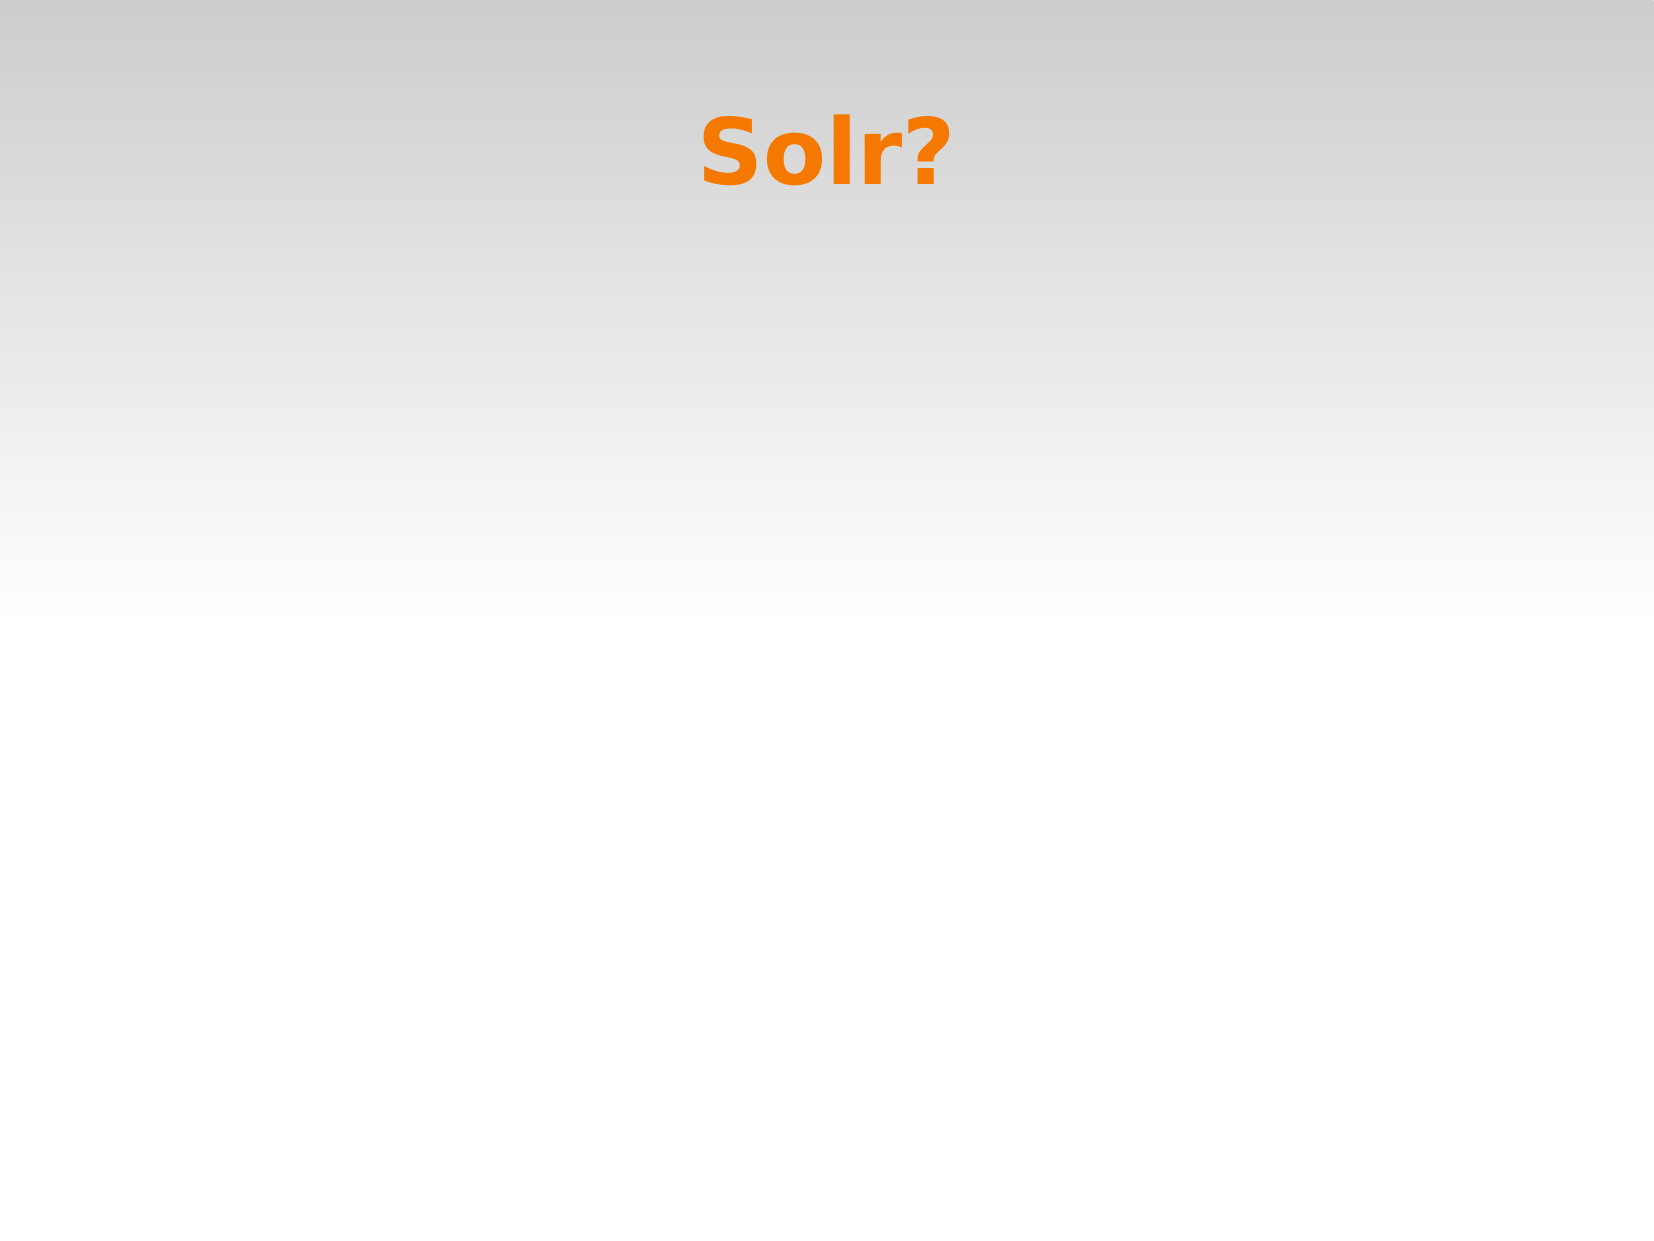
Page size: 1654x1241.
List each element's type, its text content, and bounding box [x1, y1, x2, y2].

title Solr? [82, 56, 1571, 250]
